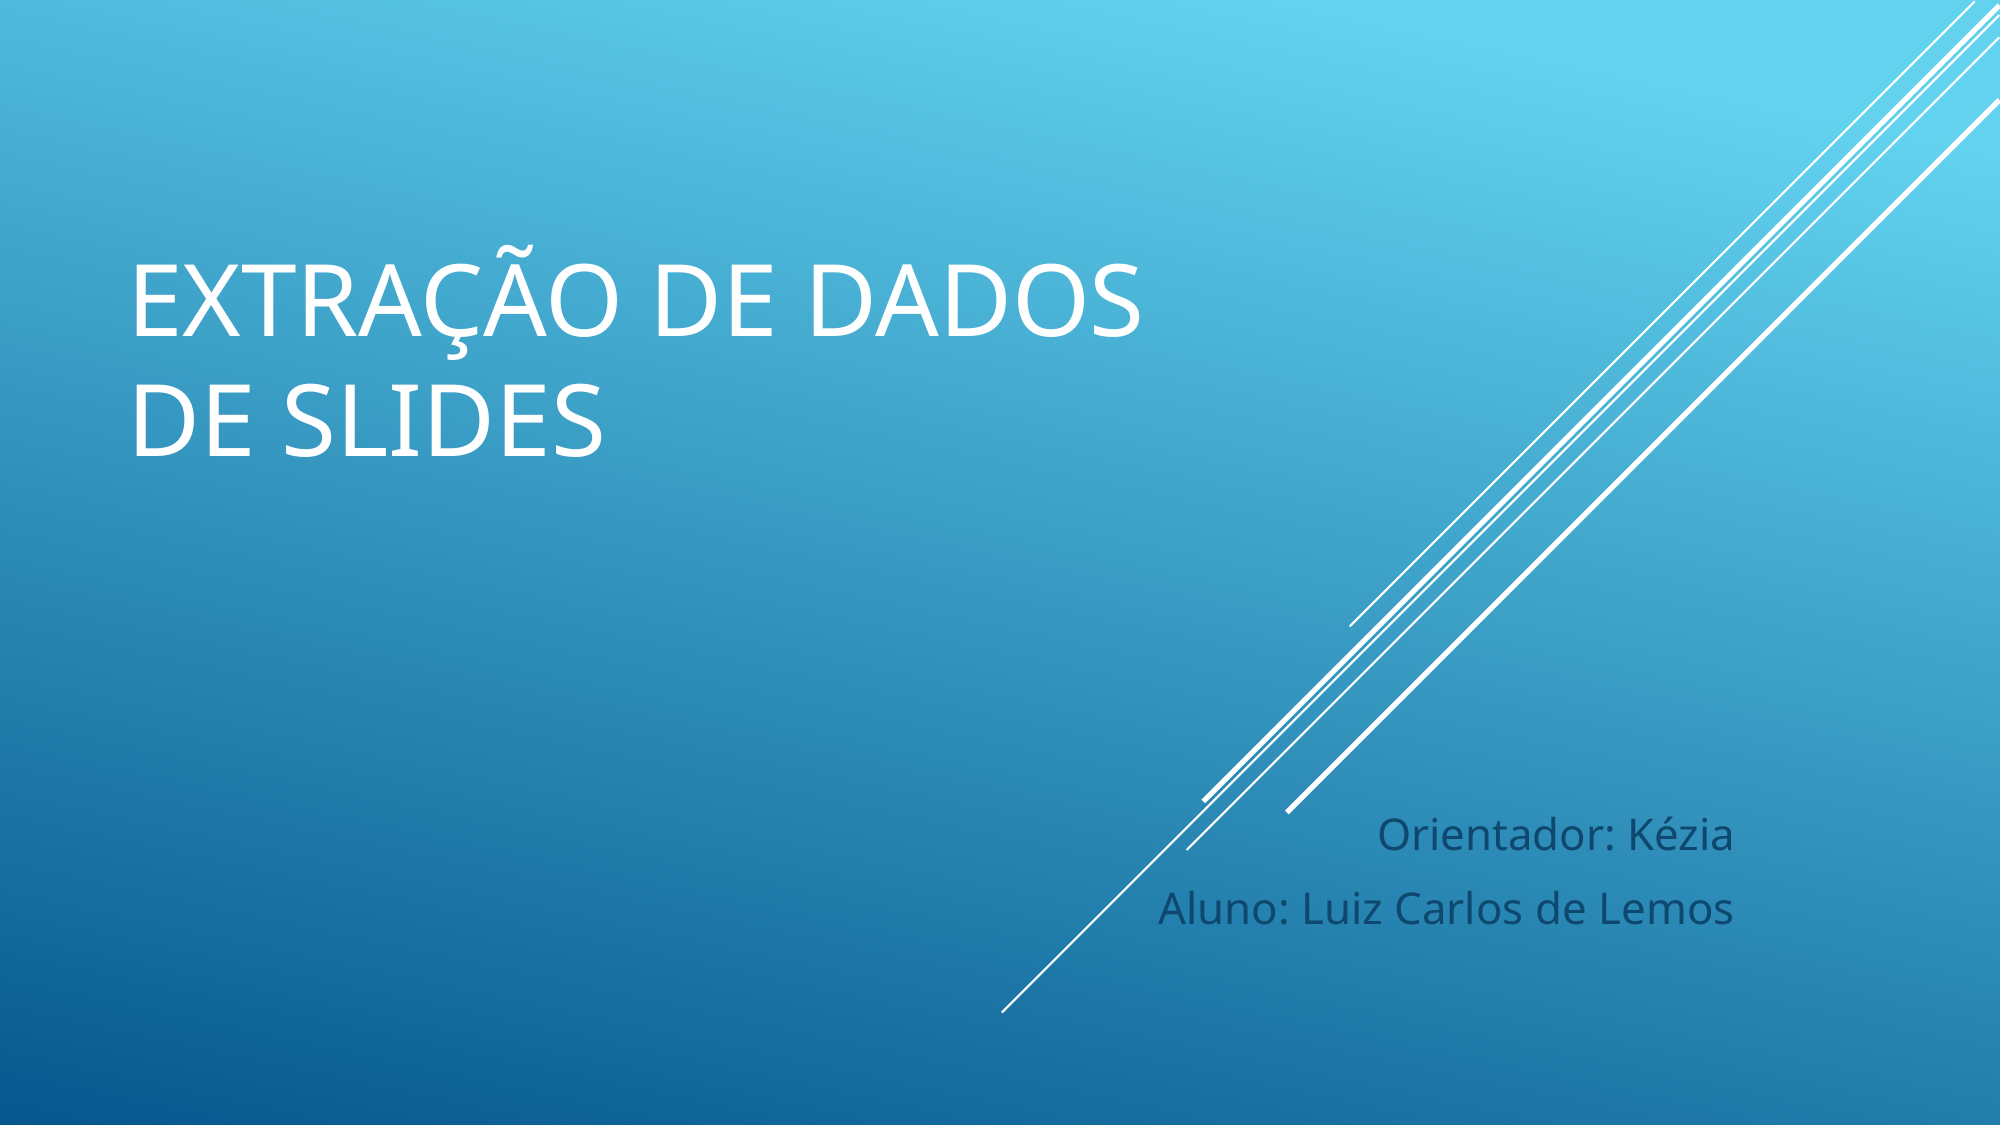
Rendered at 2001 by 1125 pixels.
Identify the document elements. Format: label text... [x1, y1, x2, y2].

subtitle Orientador: Kézia Aluno: Luiz Carlos de Lemos [249, 734, 1750, 1006]
title EXTRAÇÃO DE DADOS DE SLIDES [112, 112, 1425, 600]
